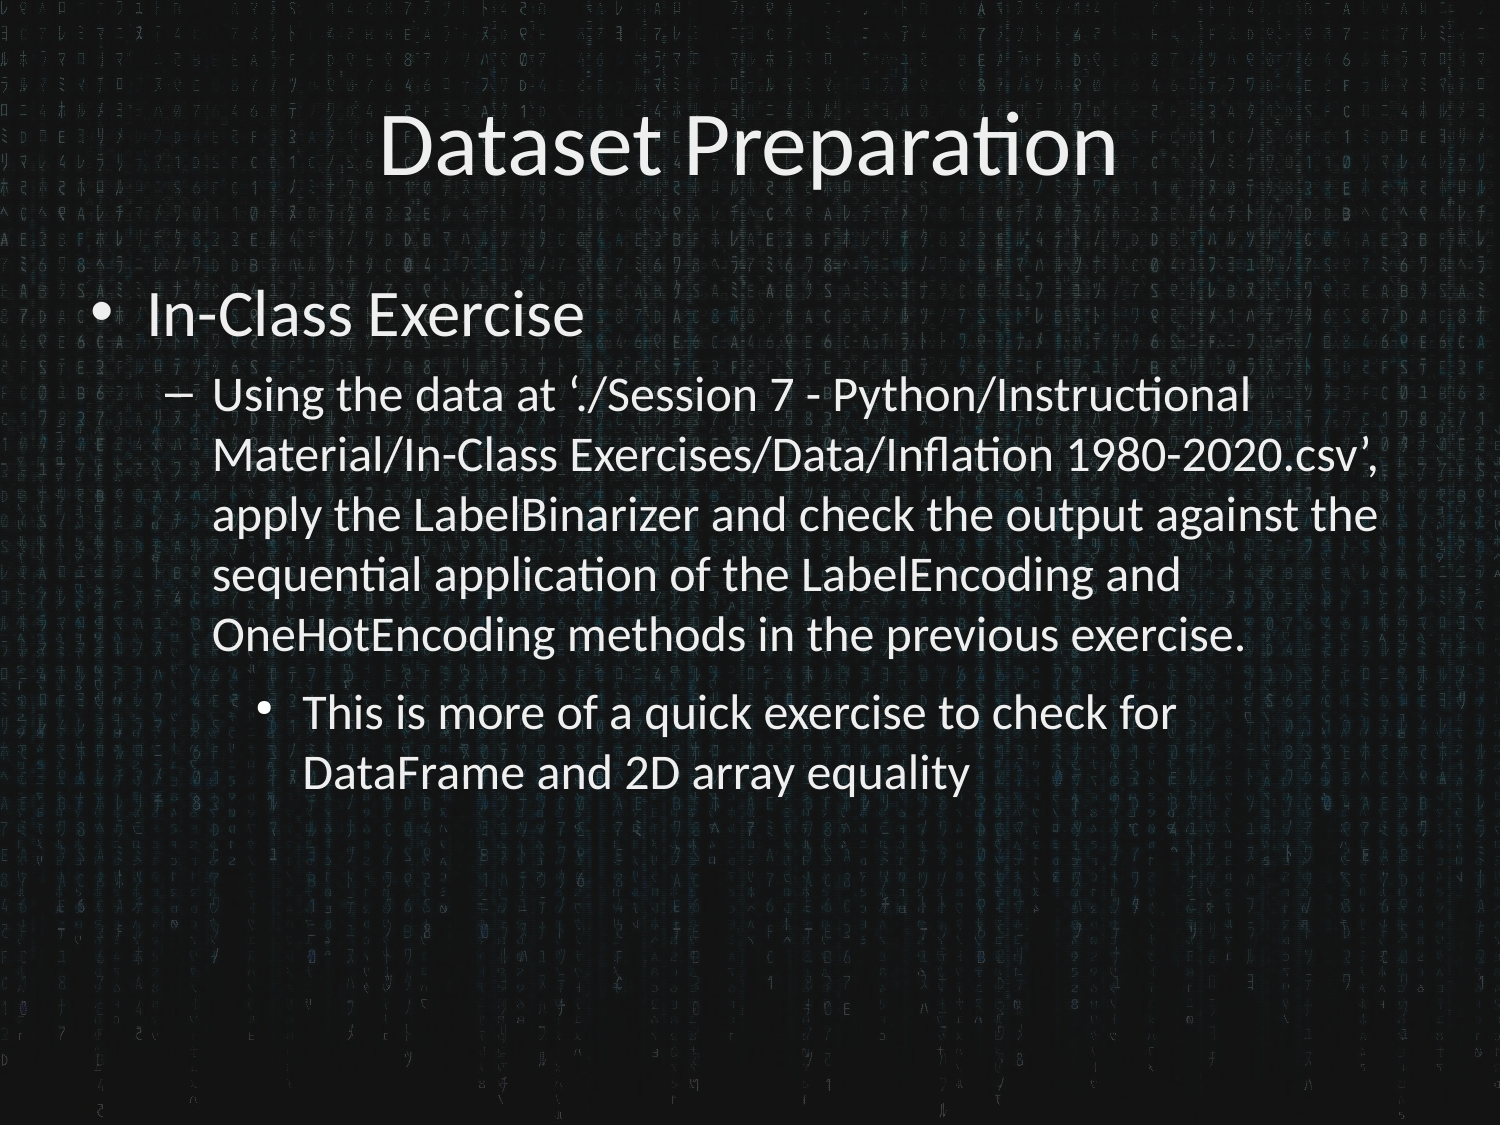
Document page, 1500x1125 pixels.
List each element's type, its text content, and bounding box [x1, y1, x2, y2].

text_box [0, 0, 1500, 1125]
title Dataset Preparation [75, 45, 1425, 233]
list In-Class Exercise Using the data at ‘./Session 7 - Python/Instructional Material/In-Class Exercises/Data/Inflation 1980-2020.csv’, apply the LabelBinarizer and check the output against the sequential application of the LabelEncoding and OneHotEncoding methods in the previous exercise. This is more of a quick exercise to check for DataFrame and 2D array equality [75, 262, 1425, 1005]
